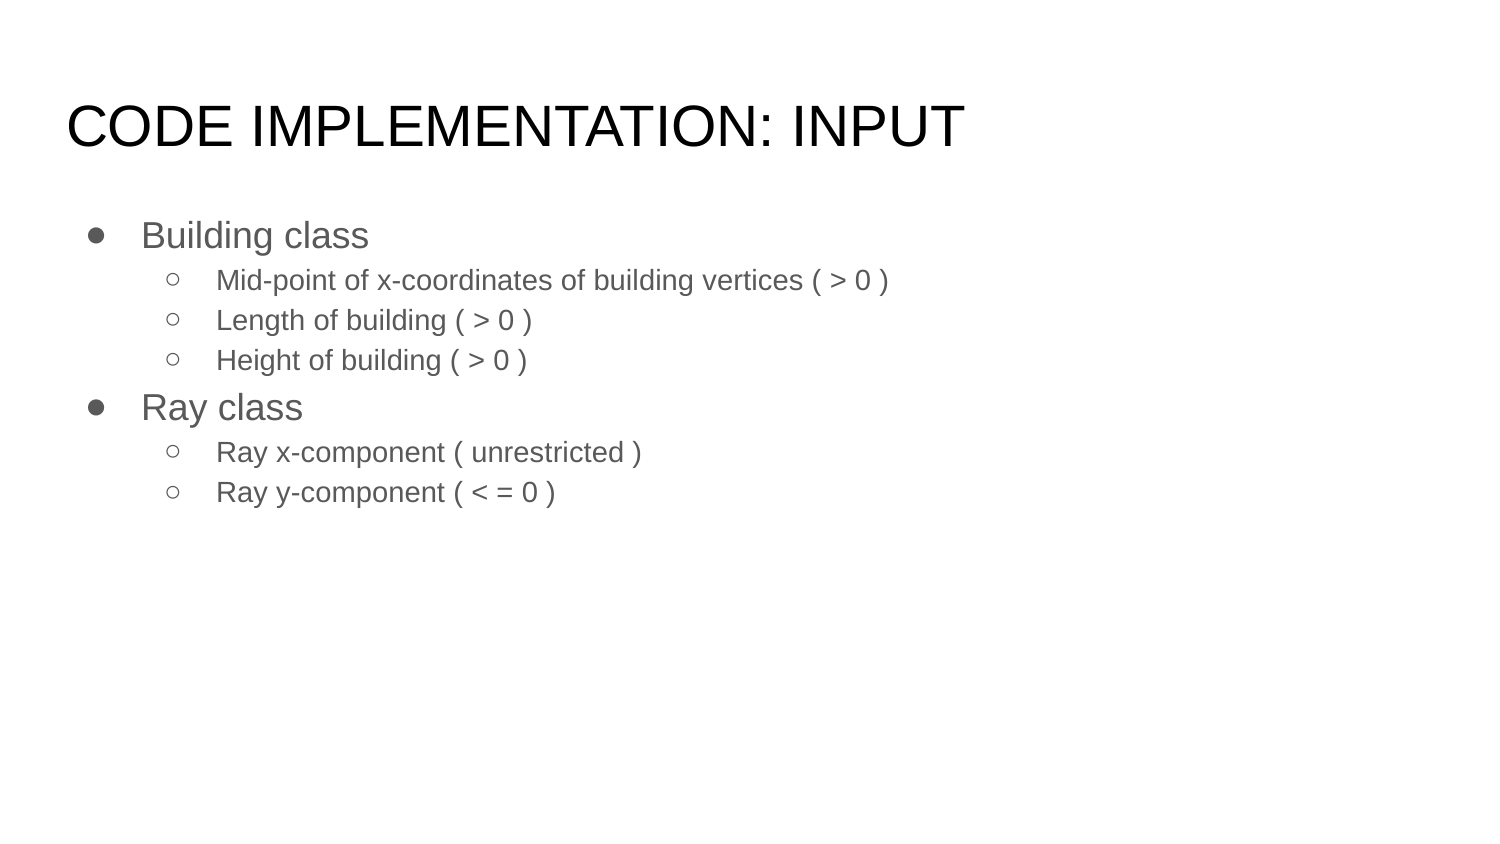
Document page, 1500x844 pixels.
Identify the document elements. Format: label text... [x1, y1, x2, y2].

list Building class Mid-point of x-coordinates of building vertices ( > 0 ) Length of building ( > 0 ) Height of building ( > 0 ) Ray class Ray x-component ( unrestricted ) Ray y-component ( < = 0 ) [51, 189, 1449, 750]
title CODE IMPLEMENTATION: INPUT [51, 72, 1449, 167]
